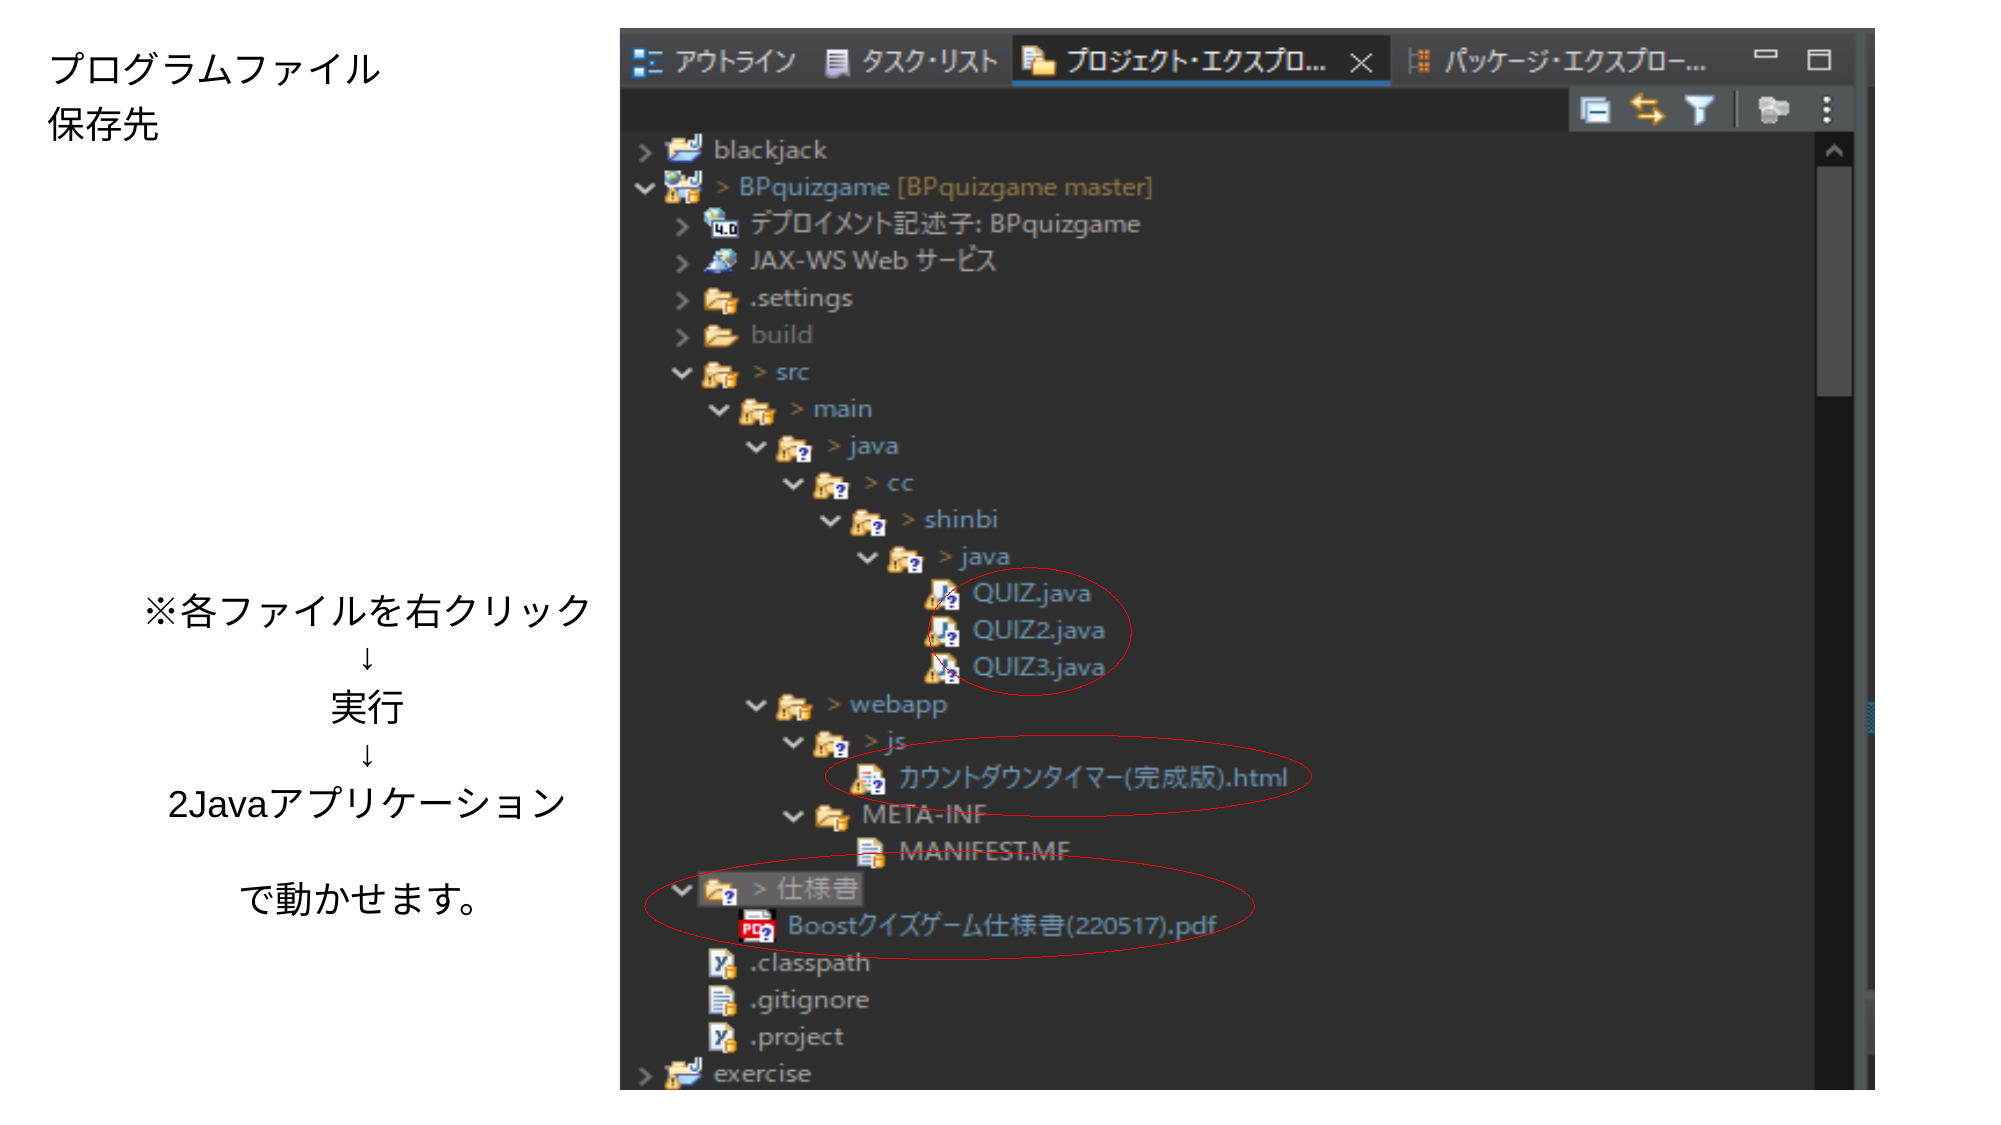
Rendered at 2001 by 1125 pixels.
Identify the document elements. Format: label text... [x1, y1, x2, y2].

text_box プログラムファイル 保存先 [33, 33, 358, 123]
picture [619, 28, 1876, 1090]
text_box ※各ファイルを右クリック ↓ 実行 ↓ 2Javaアプリケーション で動かせます。 [127, 574, 546, 857]
